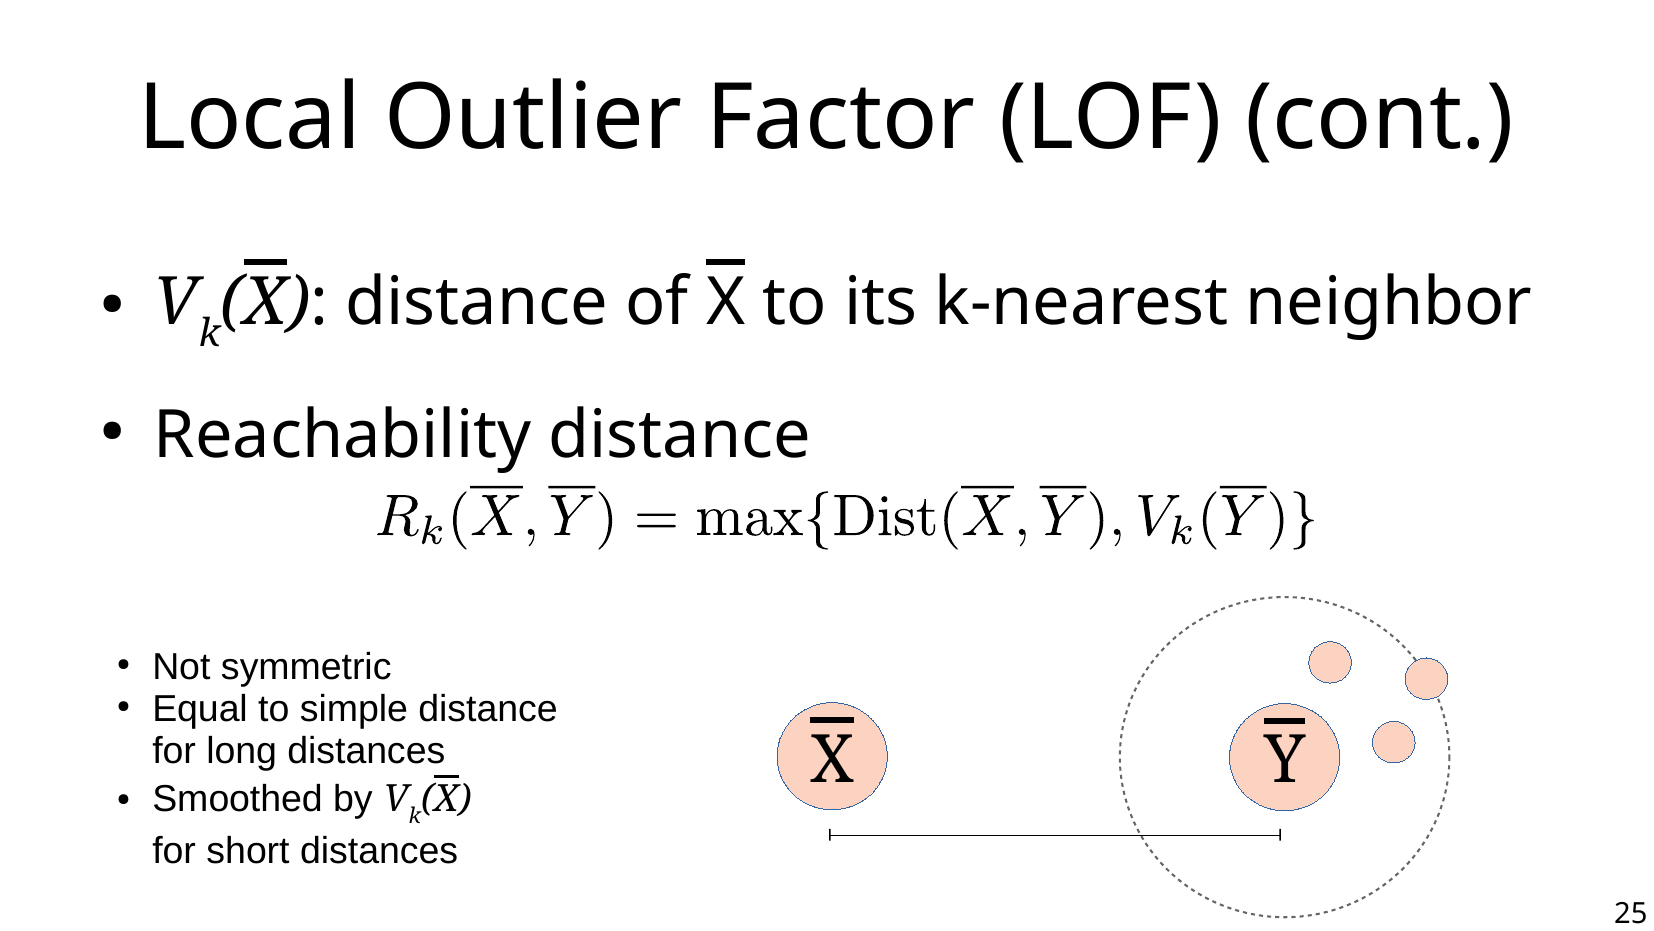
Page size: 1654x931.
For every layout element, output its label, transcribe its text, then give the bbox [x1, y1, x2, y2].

text_box Y [1229, 703, 1340, 811]
text_box [1405, 657, 1448, 700]
text_box [1308, 641, 1352, 684]
text_box Not symmetric Equal to simple distance for long distances Smoothed by Vk(X) for short distances [102, 637, 591, 919]
title Local Outlier Factor (LOF) (cont.) [82, 1, 1571, 226]
text_box [1372, 721, 1416, 763]
text_box X [777, 702, 888, 810]
text_box [374, 485, 1319, 550]
list Vk(X): distance of X to its k-nearest neighbor Reachability distance [82, 253, 1571, 793]
